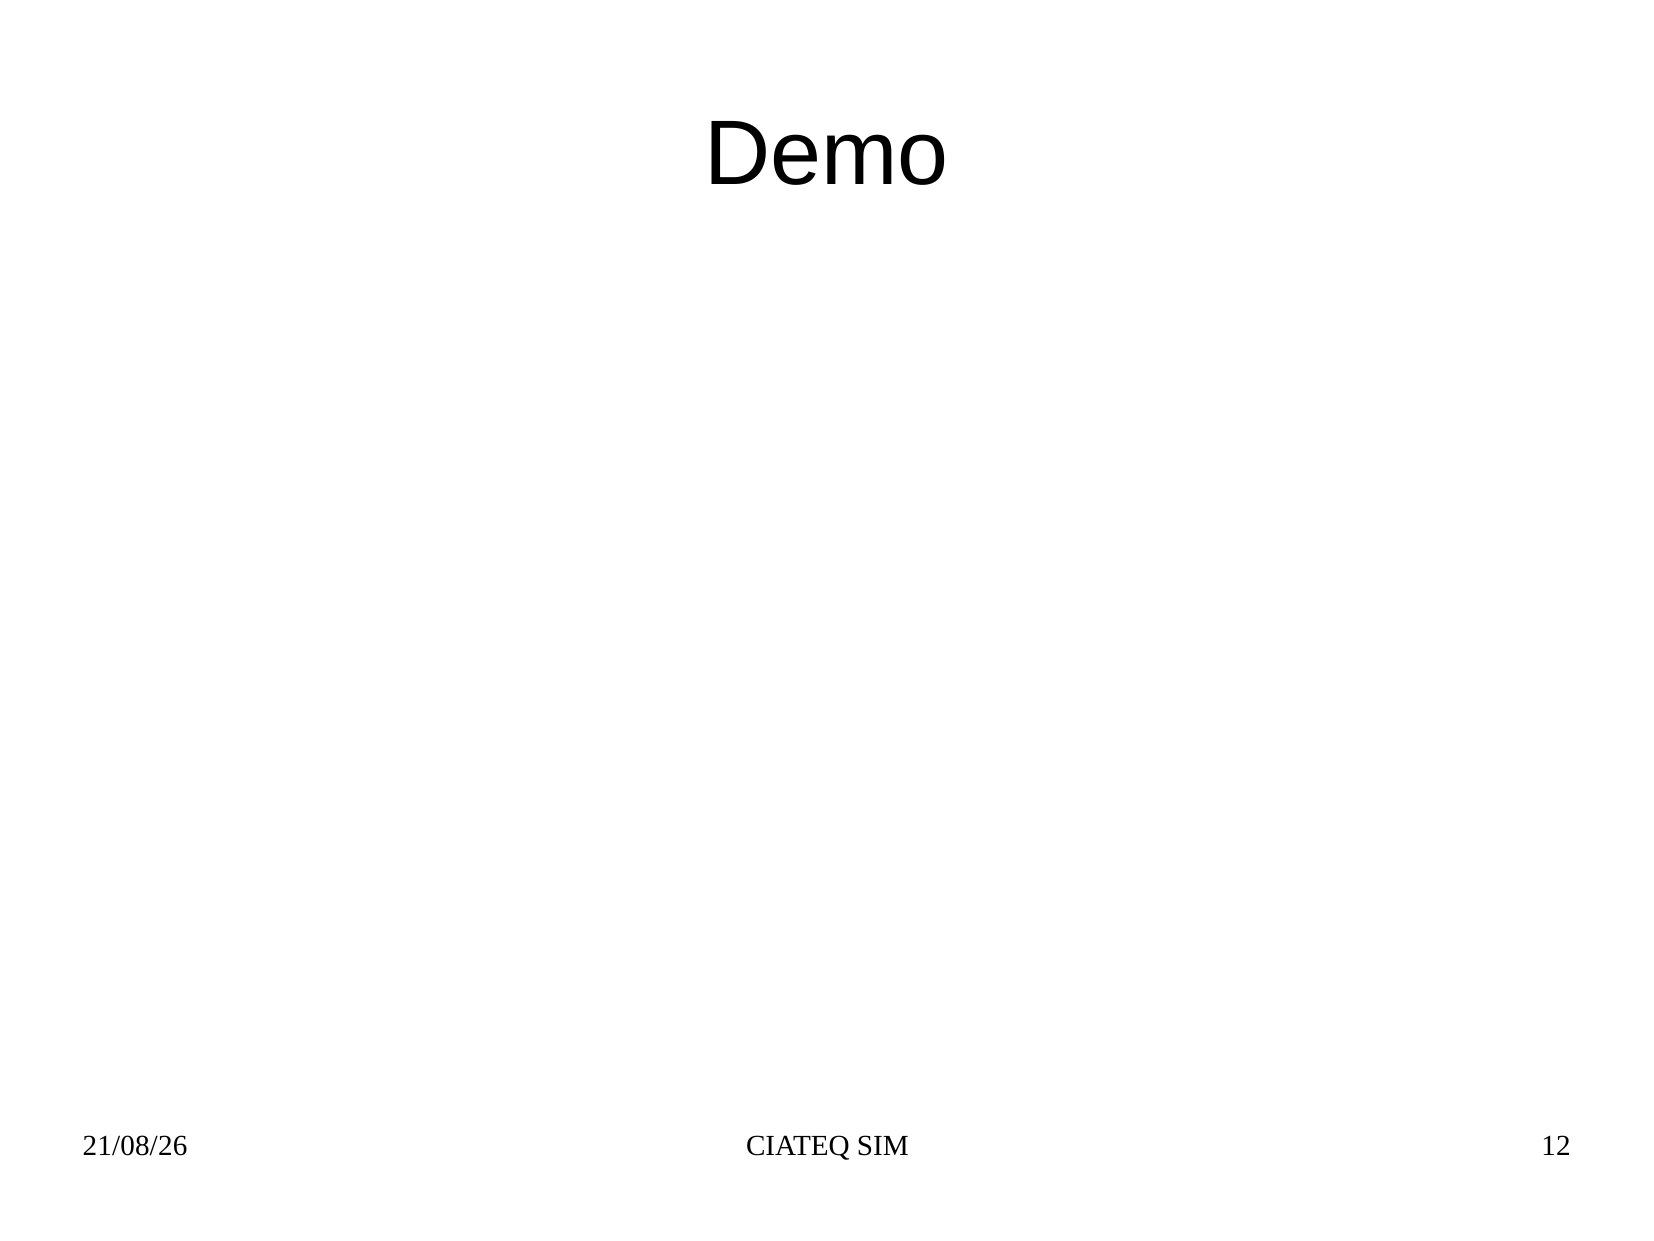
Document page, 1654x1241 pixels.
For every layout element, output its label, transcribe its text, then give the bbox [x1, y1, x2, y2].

title Demo [82, 49, 1571, 257]
